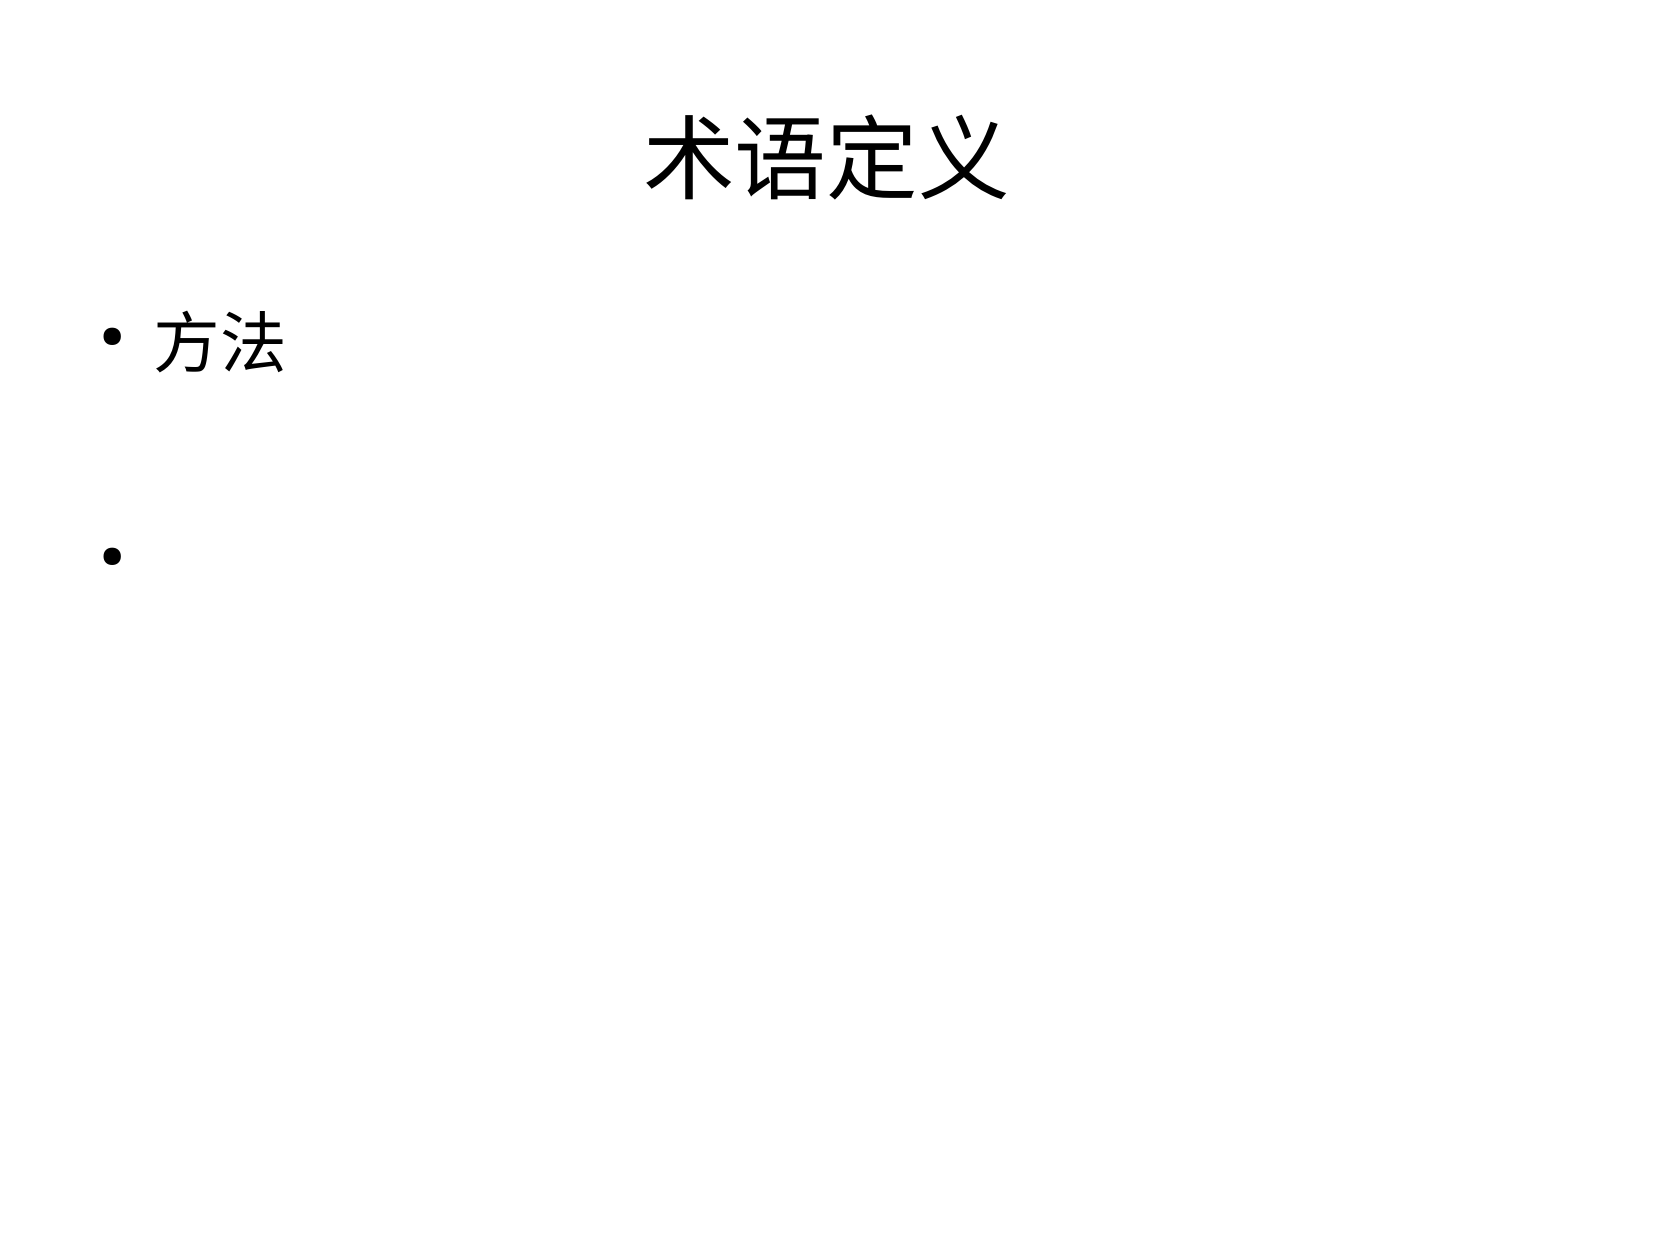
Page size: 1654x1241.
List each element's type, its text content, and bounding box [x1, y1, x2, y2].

list 方法 [82, 290, 1571, 1010]
title 术语定义 [82, 49, 1571, 257]
